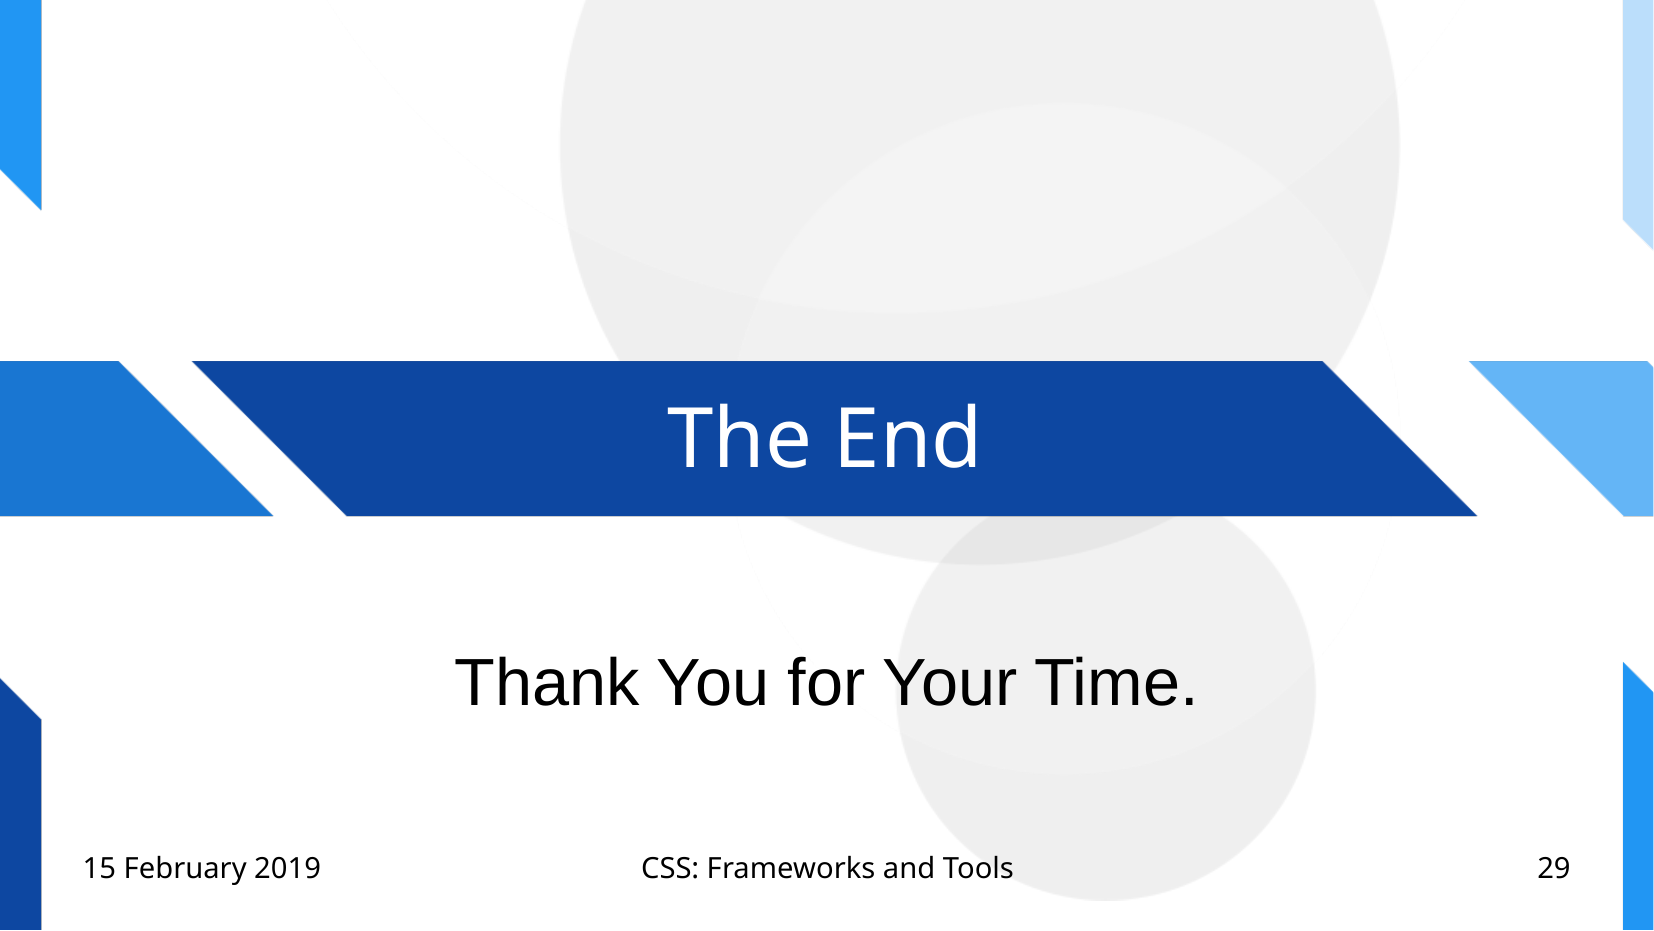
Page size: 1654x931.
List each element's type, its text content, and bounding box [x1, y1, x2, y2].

picture [0, 0, 1654, 930]
list Thank You for Your Time. [82, 645, 1571, 826]
title The End [82, 360, 1568, 511]
